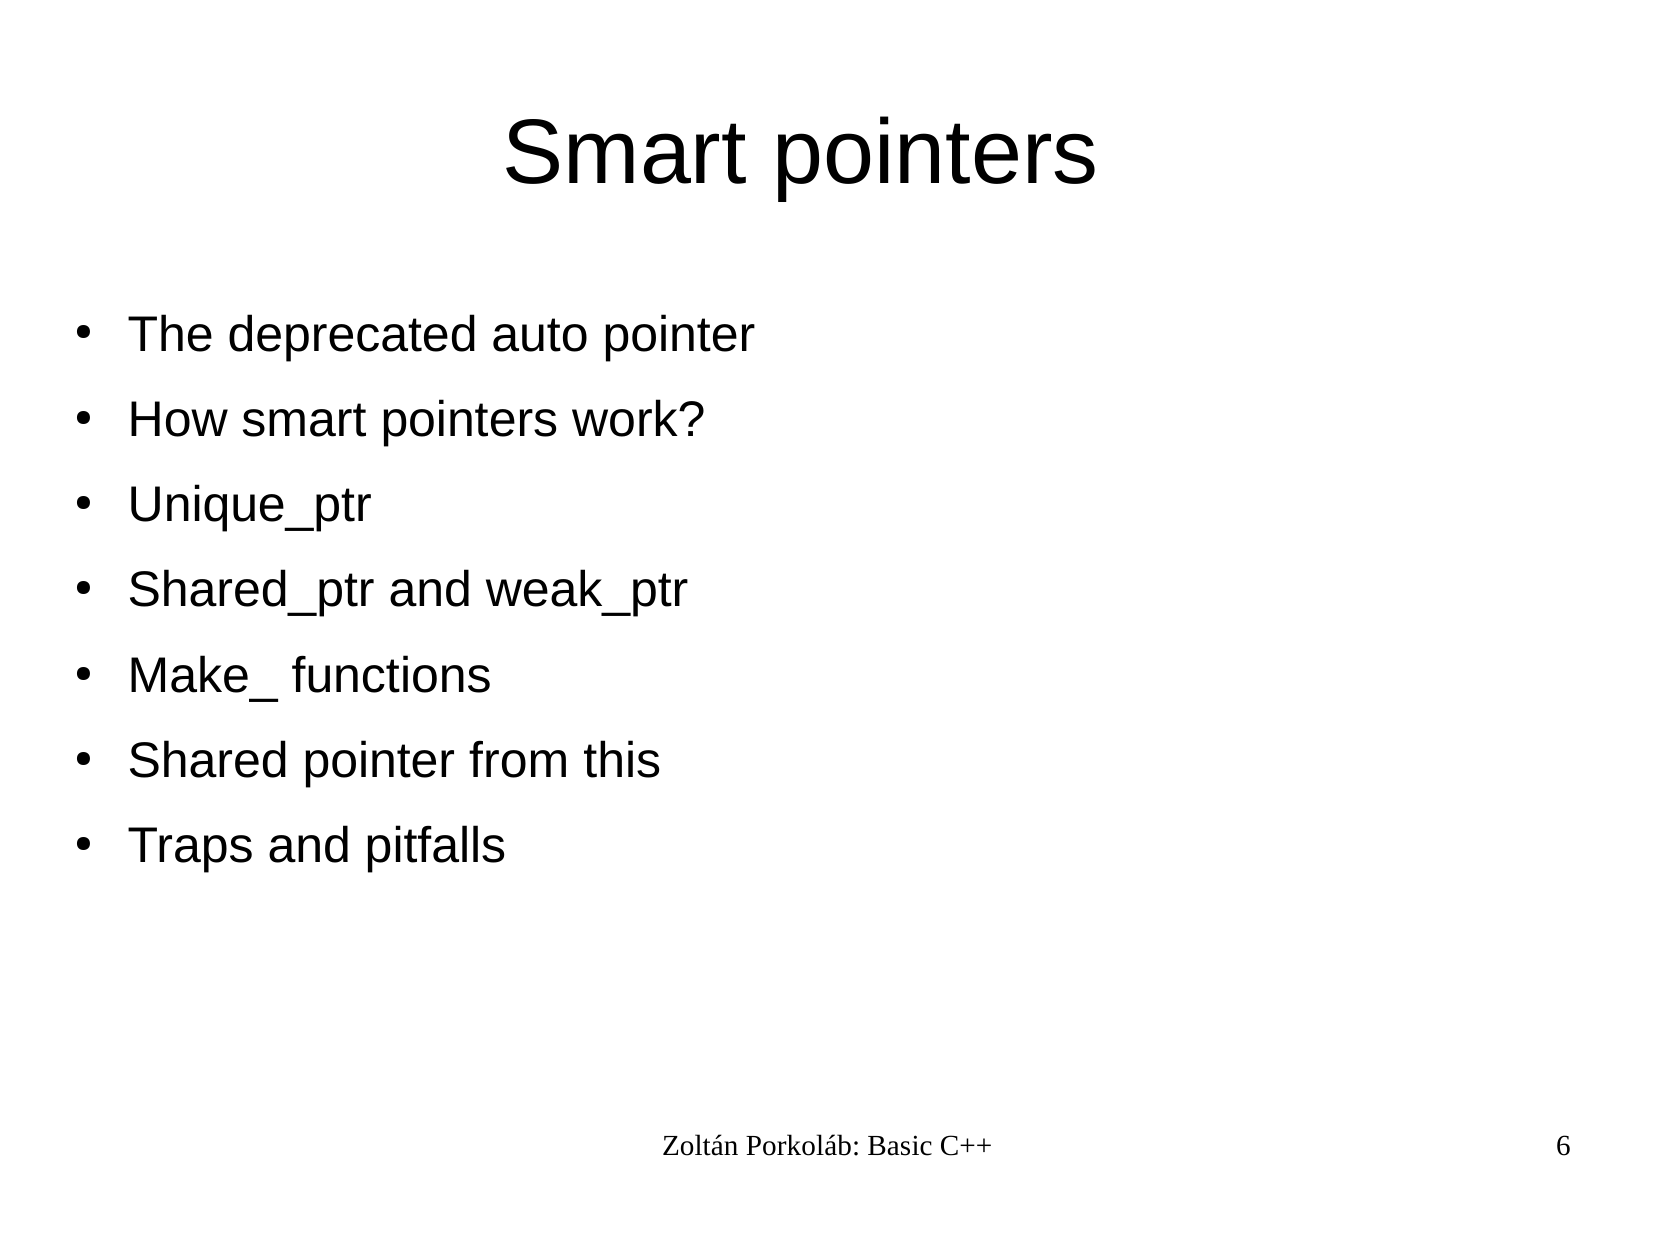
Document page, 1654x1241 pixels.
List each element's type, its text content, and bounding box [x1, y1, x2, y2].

title Smart pointers [56, 47, 1546, 225]
list The deprecated auto pointer How smart pointers work? Unique_ptr Shared_ptr and weak_ptr Make_ functions Shared pointer from this Traps and pitfalls [56, 225, 1591, 1006]
